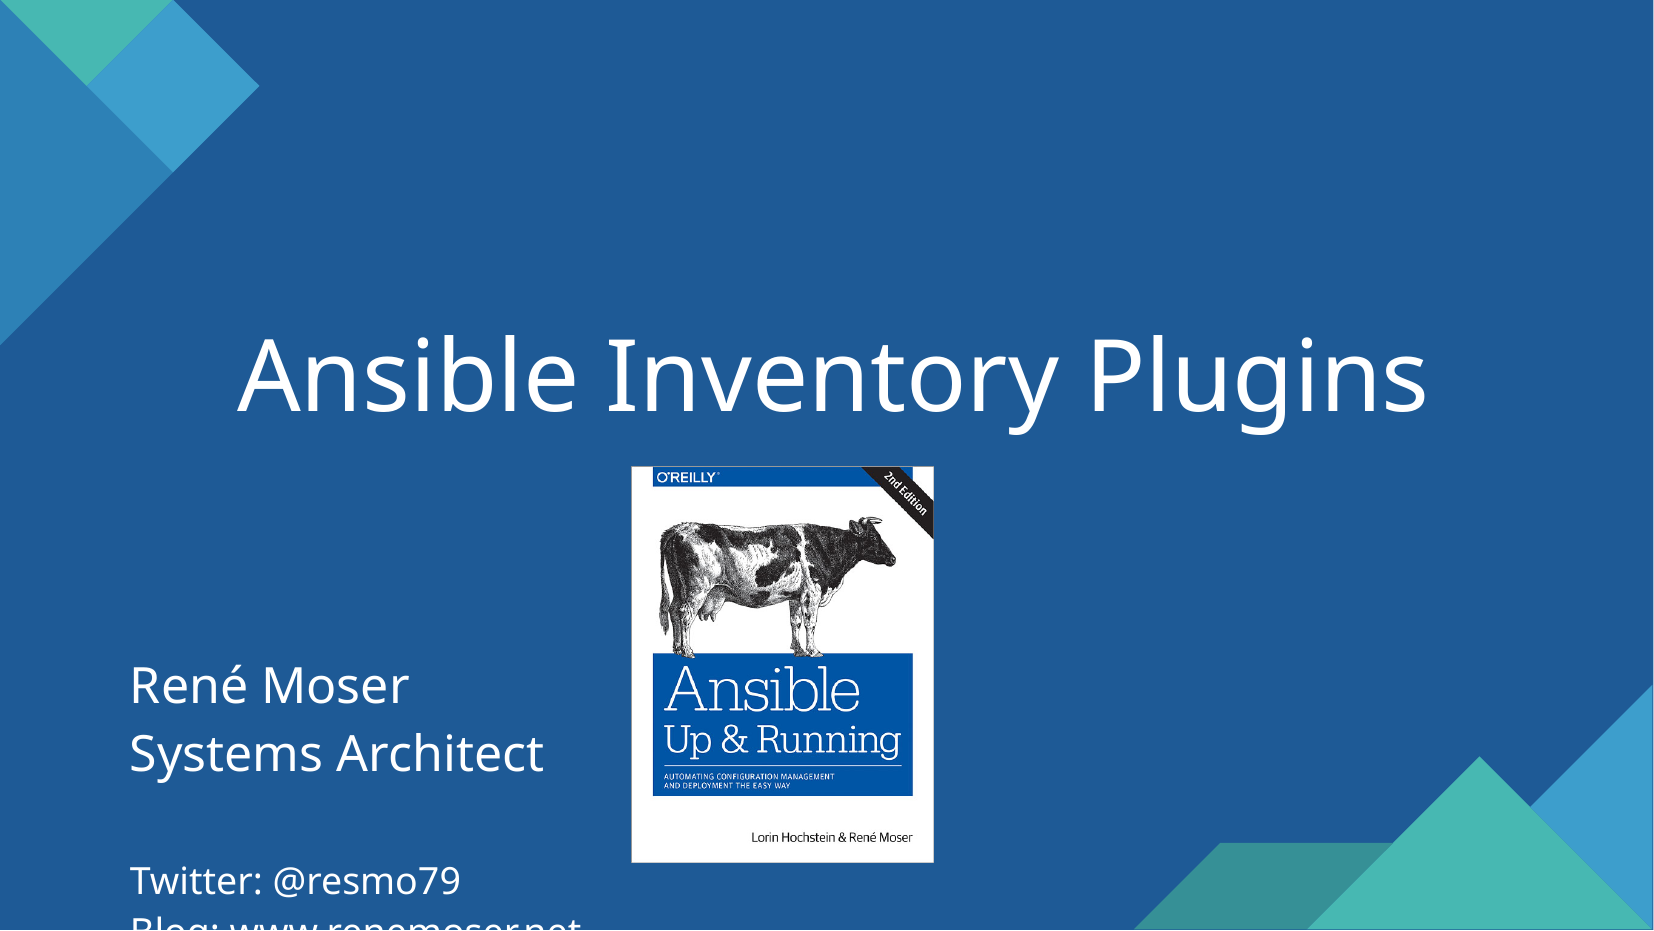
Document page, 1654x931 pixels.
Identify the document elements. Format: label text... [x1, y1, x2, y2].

title Ansible Inventory Plugins [53, 106, 1589, 638]
picture [631, 466, 934, 863]
list René Moser Systems Architect Twitter: @resmo79 Blog: www.renemoser.net [59, 649, 631, 768]
